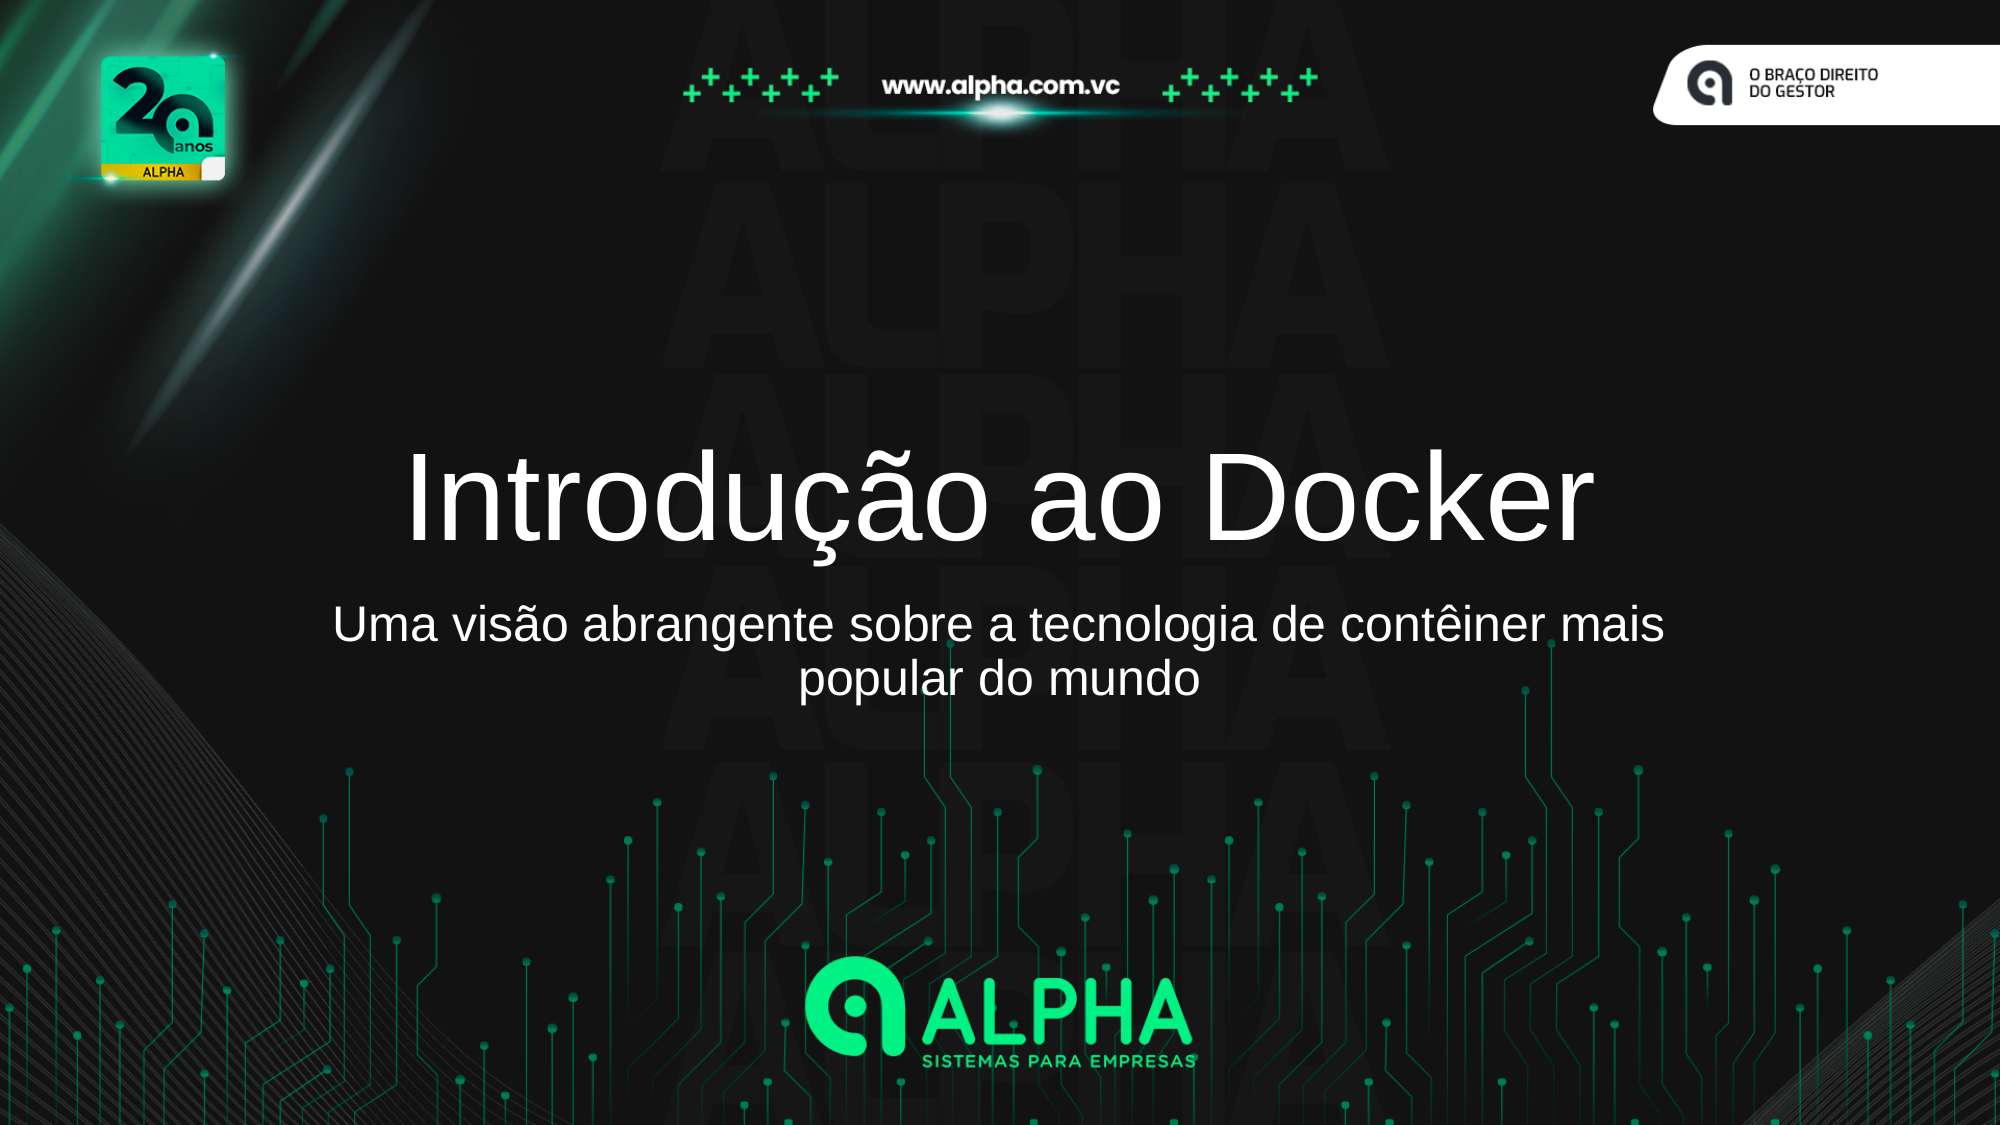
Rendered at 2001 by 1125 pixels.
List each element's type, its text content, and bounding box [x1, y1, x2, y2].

text_box Introdução ao Docker [249, 184, 1750, 576]
text_box Uma visão abrangente sobre a tecnologia de contêiner mais popular do mundo [249, 590, 1750, 862]
picture [0, 0, 2000, 1125]
